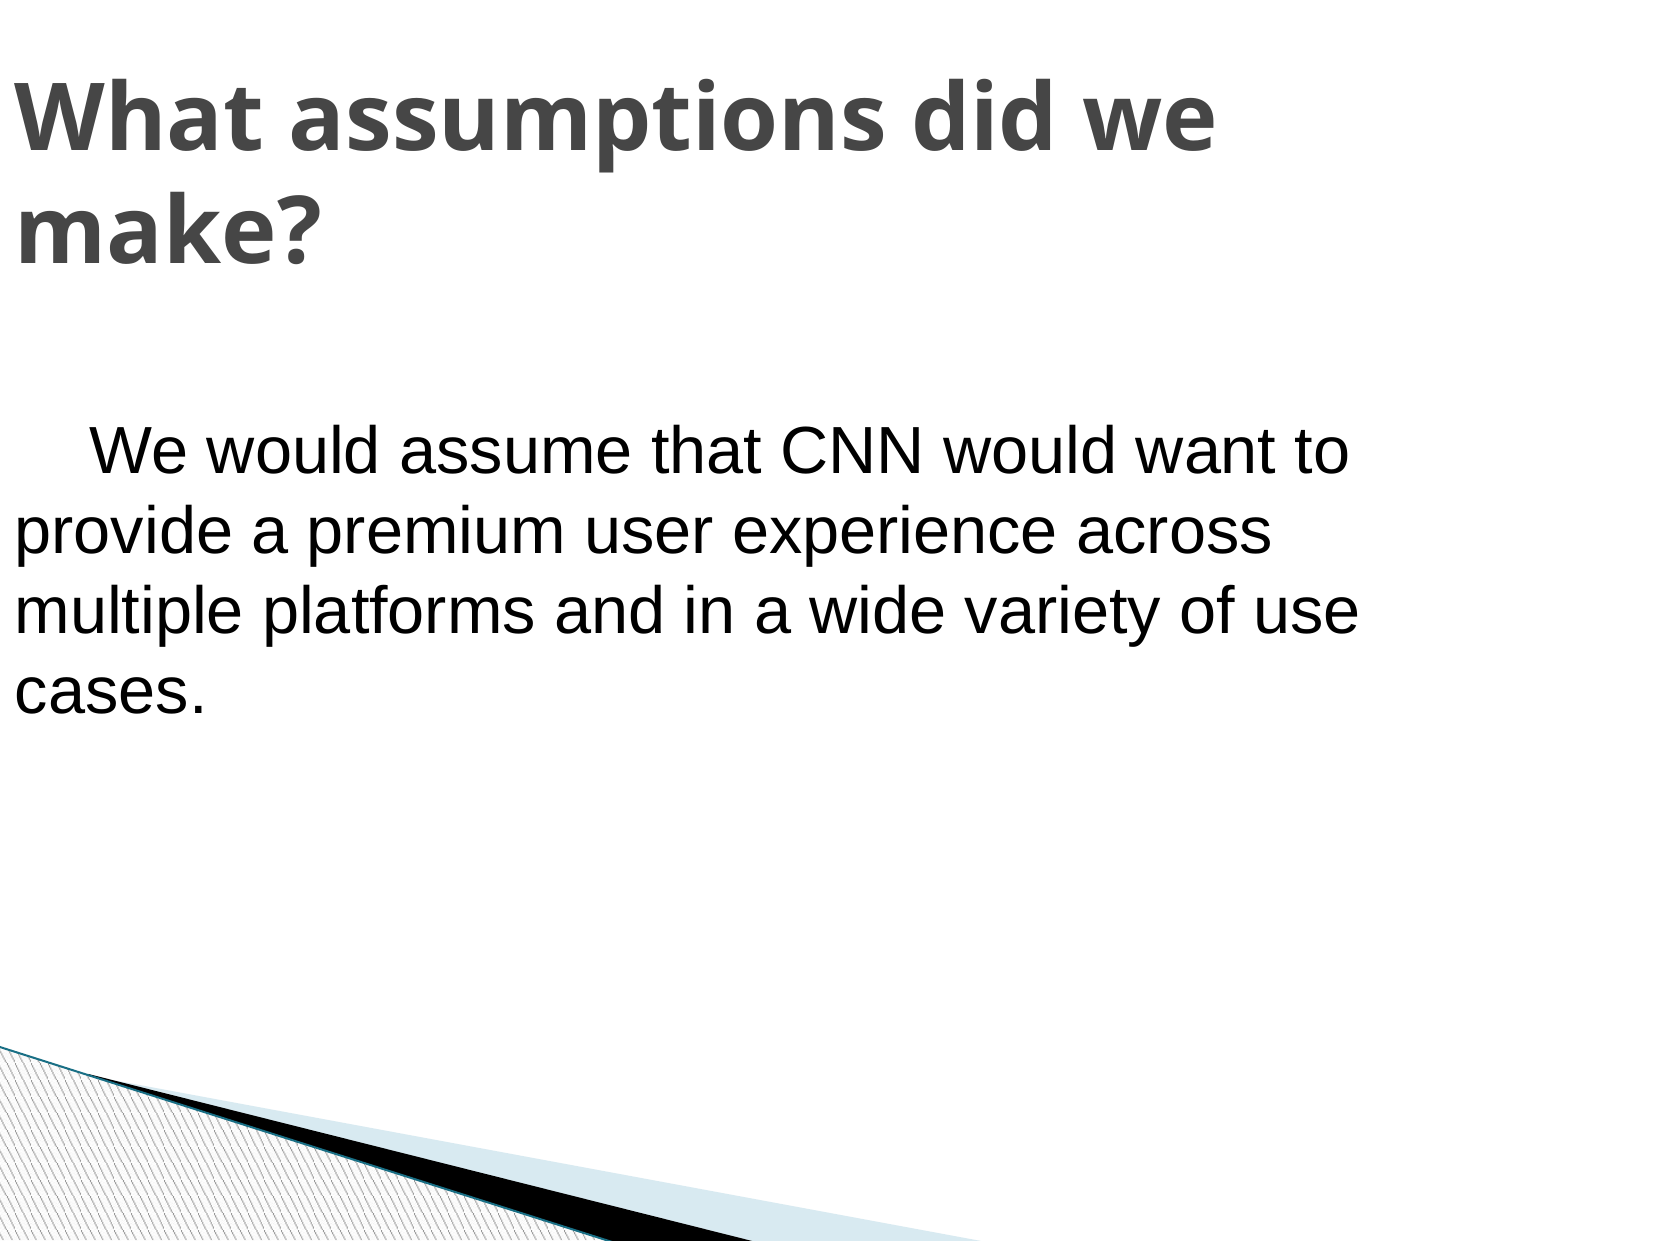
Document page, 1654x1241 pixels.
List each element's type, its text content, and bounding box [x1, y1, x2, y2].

picture [0, 1109, 602, 1241]
title What assumptions did we make? [0, 49, 1489, 257]
list We would assume that CNN would want to provide a premium user experience across multiple platforms and in a wide variety of use cases. [0, 290, 1489, 1109]
